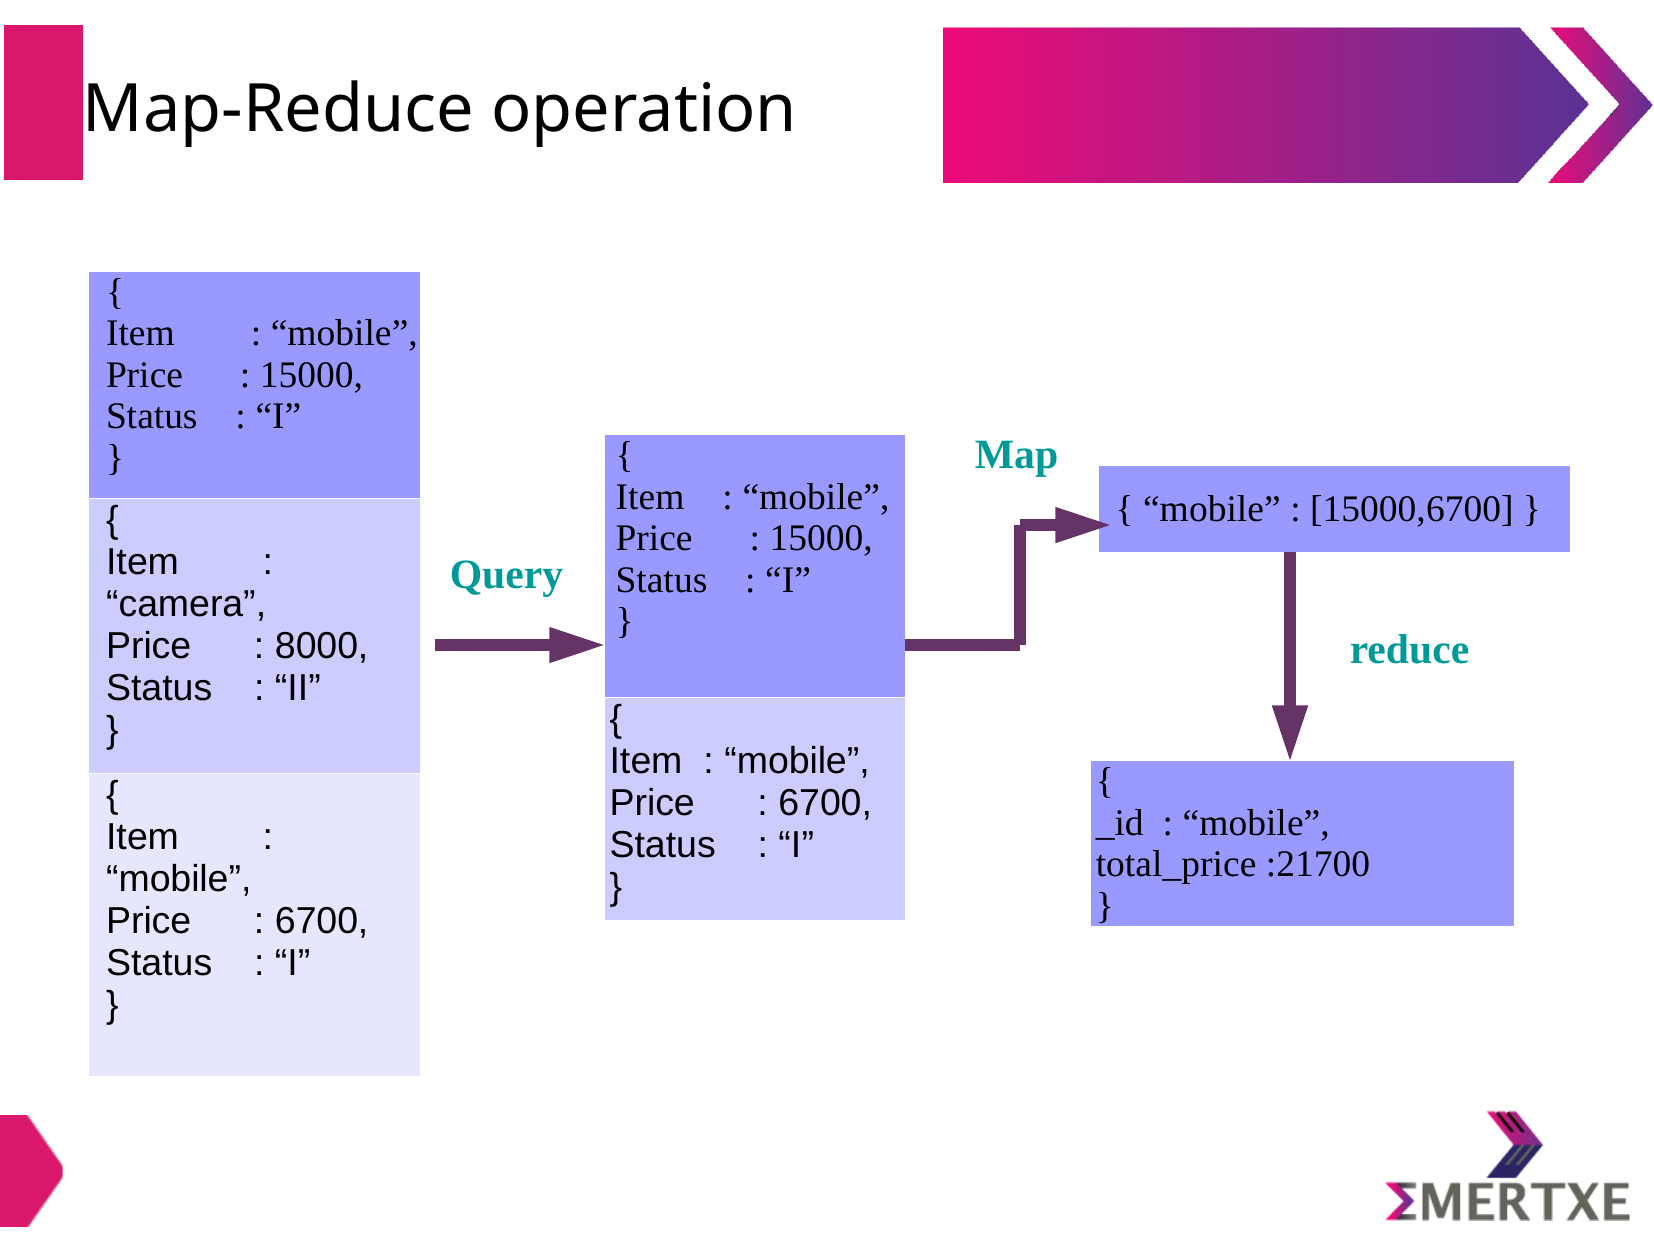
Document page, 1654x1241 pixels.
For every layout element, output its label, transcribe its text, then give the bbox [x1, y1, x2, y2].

text_box Map [960, 423, 1081, 486]
text_box Query [435, 543, 601, 606]
table_header { _id : “mobile”, total_price :21700 } [1091, 761, 1514, 926]
table_header { Item : “mobile”, Price : 15000, Status : “I” } [605, 435, 905, 697]
table_header { Item : “mobile”, Price : 15000, Status : “I” } [89, 272, 420, 498]
table_cell { Item : “mobile”, Price : 6700, Status : “I” } [605, 698, 905, 920]
picture [1571, 27, 1653, 183]
text_box reduce [1335, 618, 1516, 681]
picture [1385, 1107, 1631, 1221]
table_header { “mobile” : [15000,6700] } [1099, 466, 1570, 552]
title Map-Reduce operation [82, 2, 1571, 210]
table_cell { Item : “mobile”, Price : 6700, Status : “I” } [89, 774, 420, 1076]
table_cell { Item : “camera”, Price : 8000, Status : “II” } [89, 499, 420, 773]
